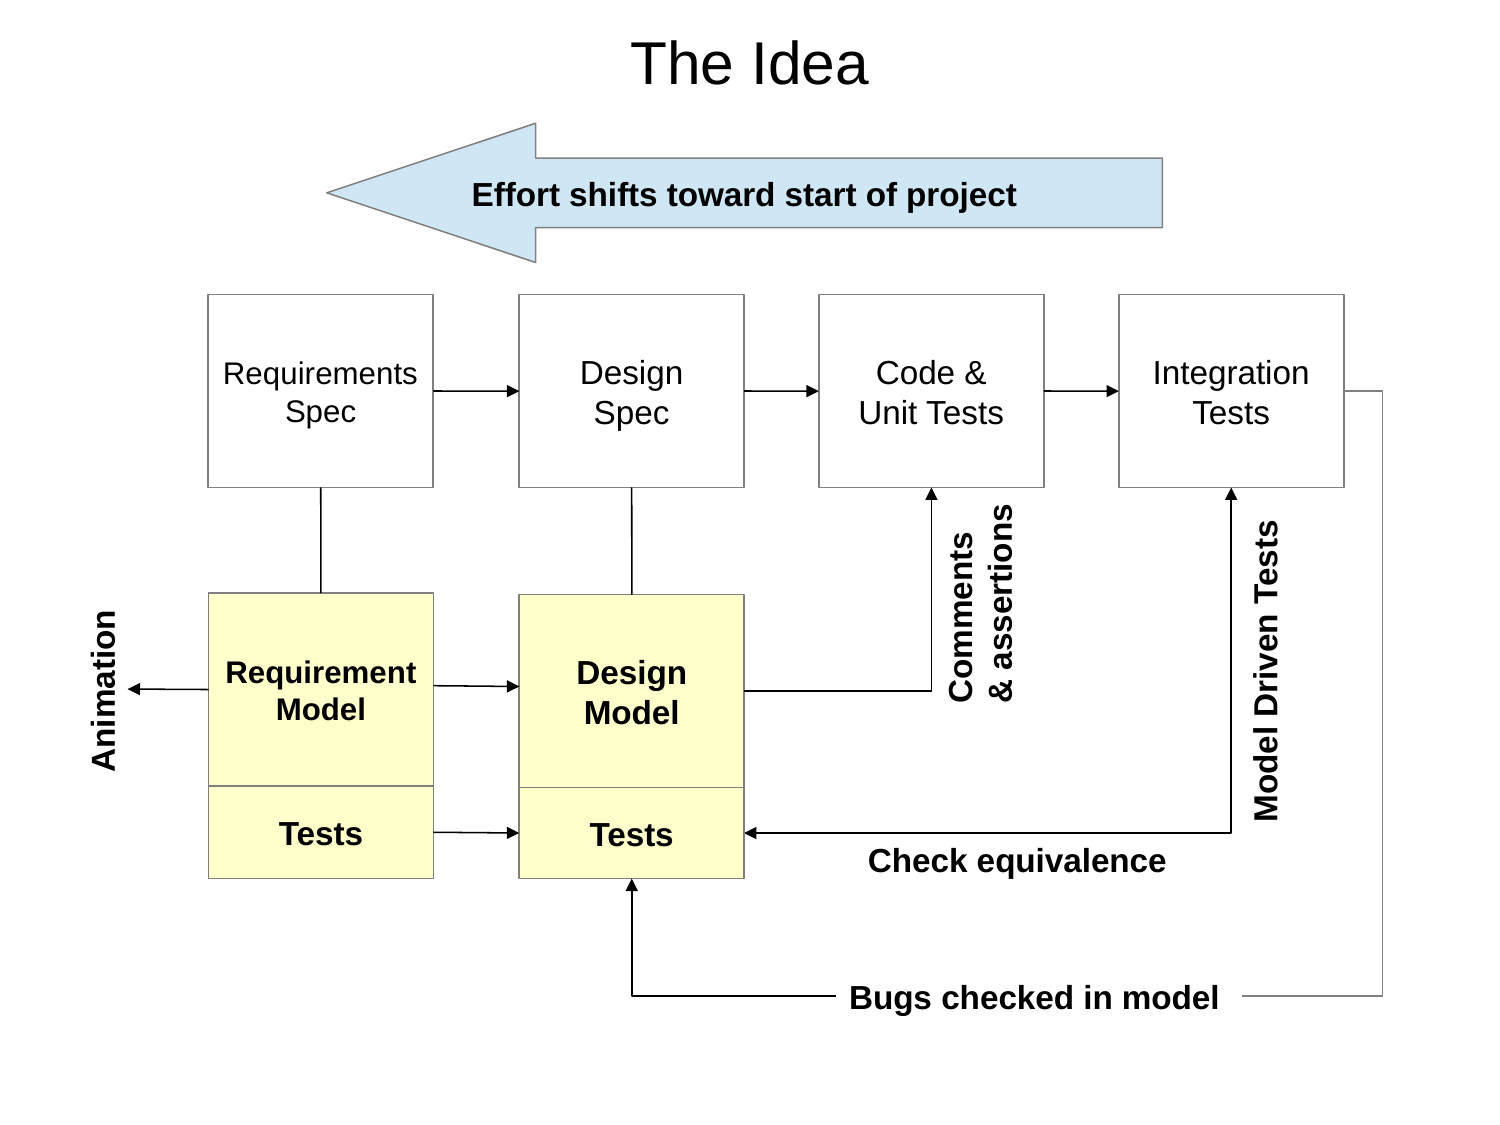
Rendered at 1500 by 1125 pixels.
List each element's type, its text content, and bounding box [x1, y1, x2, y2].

text_box Effort shifts toward start of project [326, 123, 1163, 263]
text_box Tests [519, 787, 745, 879]
text_box Integration Tests [1118, 294, 1344, 488]
text_box Comments & assertions [932, 483, 1037, 717]
text_box Design Model [519, 594, 745, 787]
text_box Model Driven Tests [1237, 497, 1291, 836]
text_box The Idea [630, 7, 870, 113]
text_box Requirement Model [208, 593, 434, 785]
text_box Design Spec [519, 294, 745, 488]
text_box Requirements Spec [208, 294, 434, 488]
text_box Tests [208, 785, 434, 879]
text_box Check equivalence [854, 832, 1188, 885]
text_box Code & Unit Tests [818, 294, 1044, 488]
text_box Bugs checked in model [835, 969, 1243, 1023]
text_box Animation [74, 592, 128, 786]
